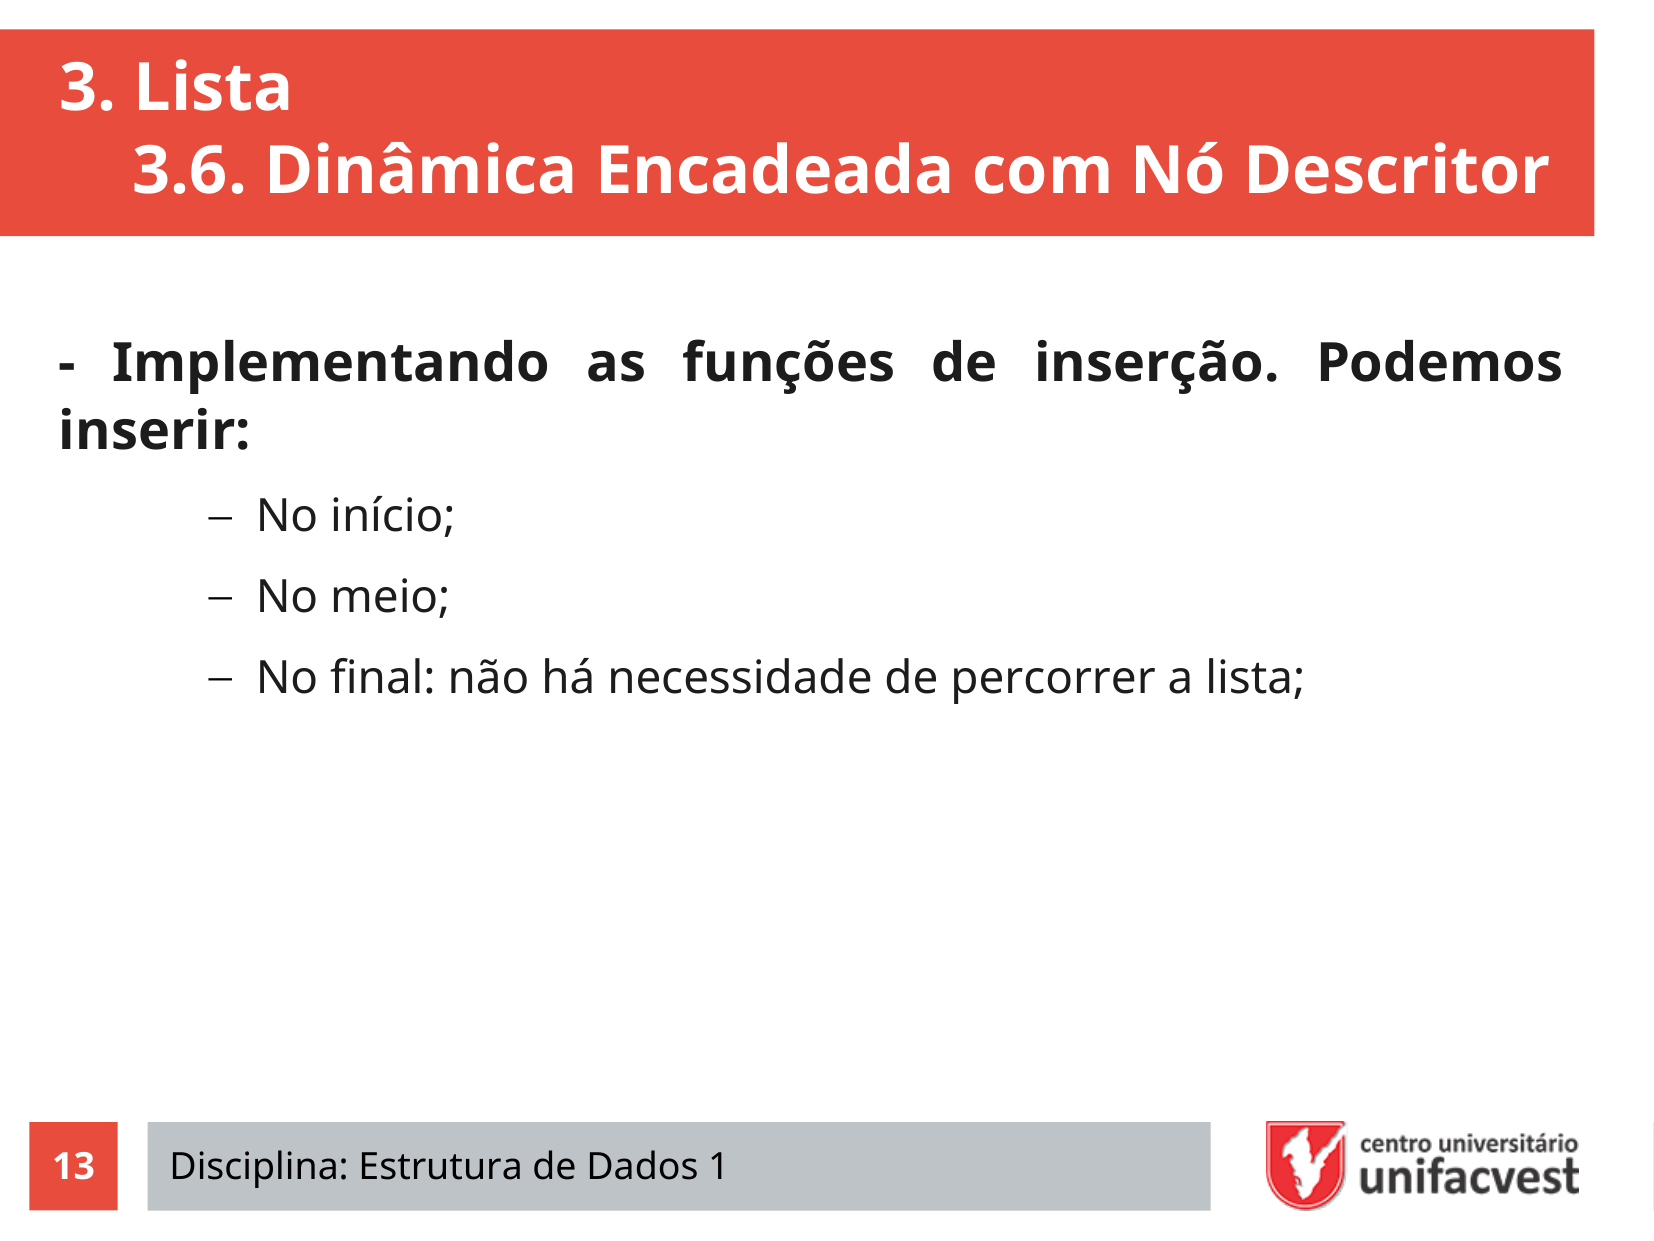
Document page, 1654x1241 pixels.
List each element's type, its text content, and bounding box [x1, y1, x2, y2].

picture [1266, 1121, 1579, 1211]
list - Implementando as funções de inserção. Podemos inserir: No início; No meio; No final: não há necessidade de percorrer a lista; [59, 324, 1566, 1093]
text_box Disciplina: Estrutura de Dados 1 [154, 1132, 1205, 1196]
title 3. Lista 3.6. Dinâmica Encadeada com Nó Descritor [59, 59, 1595, 207]
text_box [1238, 1120, 1654, 1212]
